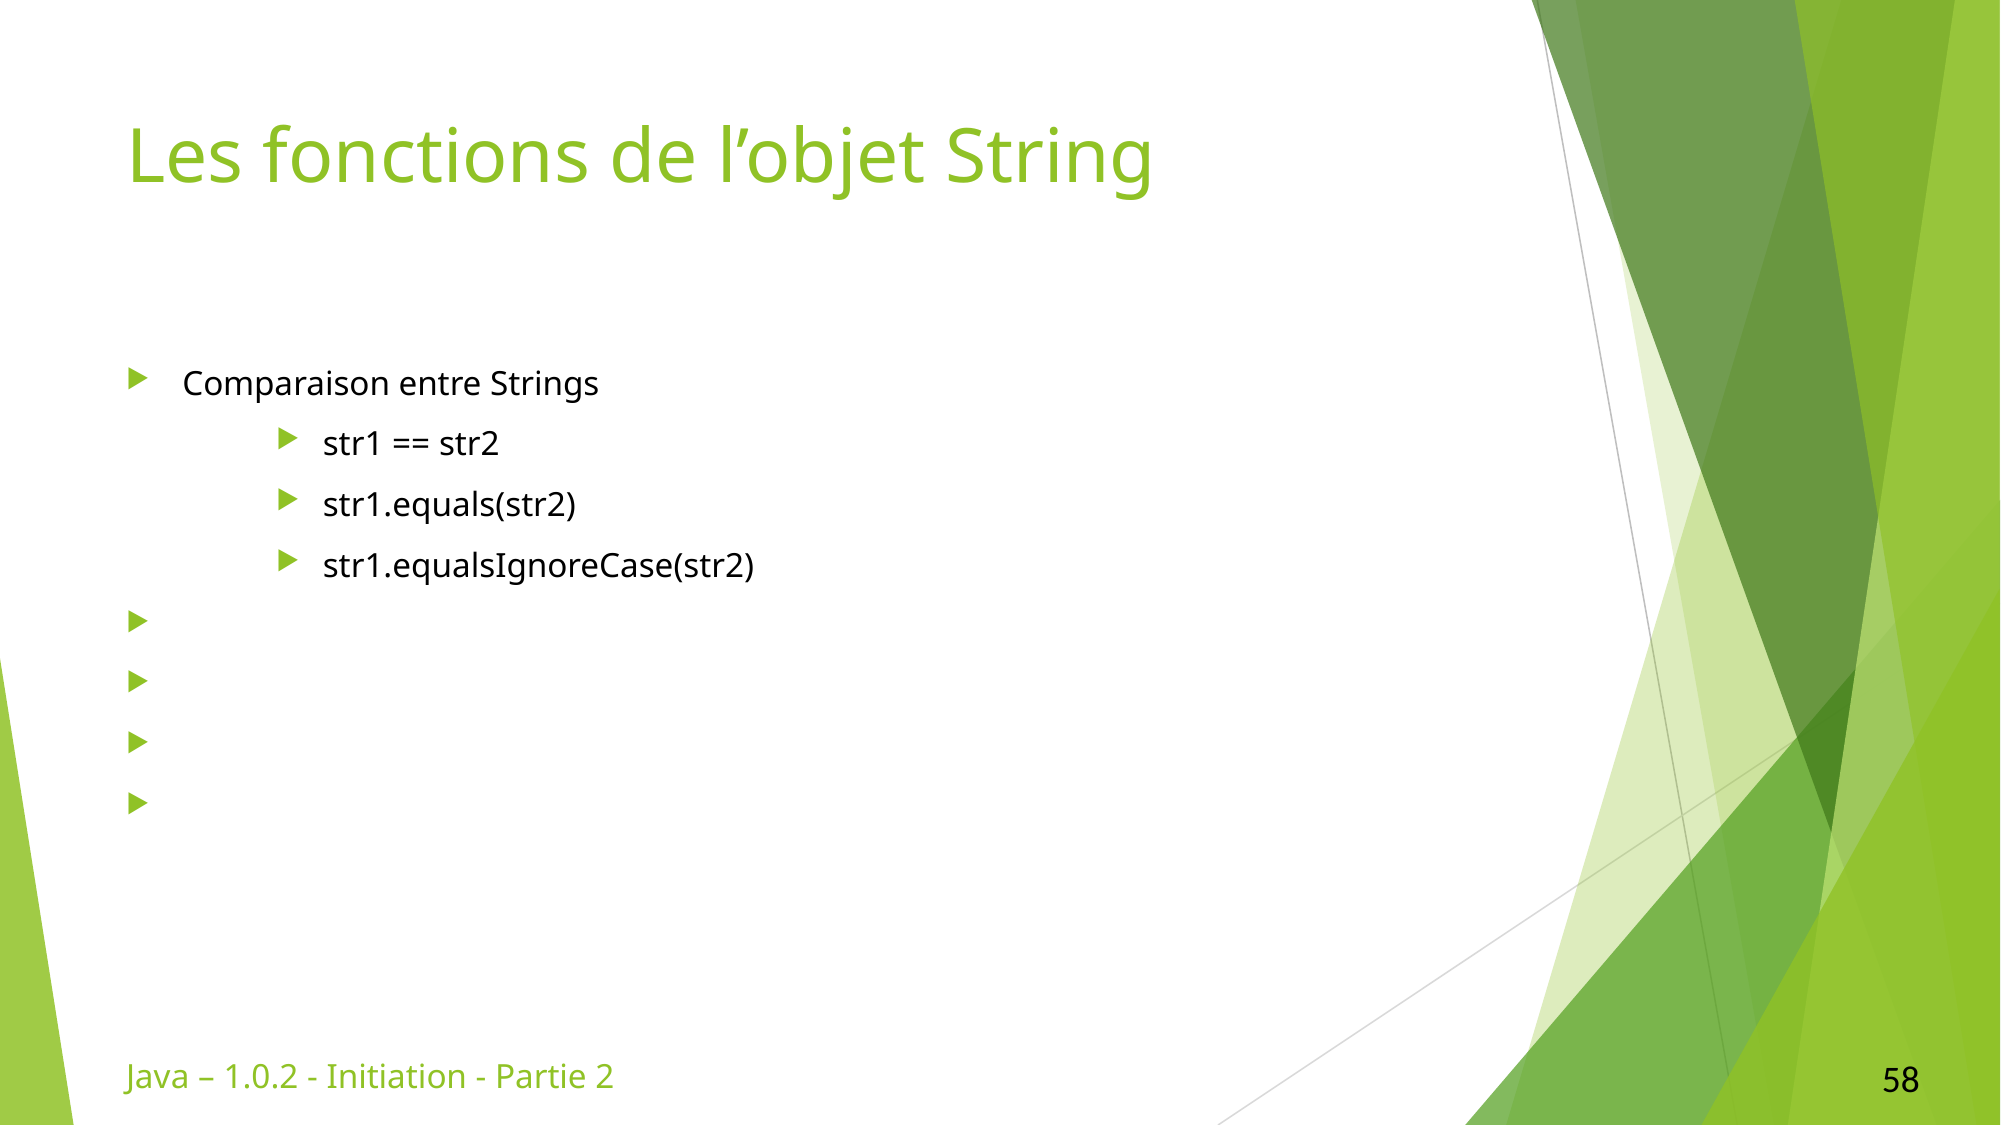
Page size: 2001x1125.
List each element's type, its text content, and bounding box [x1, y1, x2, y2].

title Les fonctions de l’objet String [111, 99, 1522, 317]
list Comparaison entre Strings str1 == str2 str1.equals(str2) str1.equalsIgnoreCase(str2) [111, 354, 1522, 992]
text_box [1866, 1047, 1979, 1108]
text_box Java – 1.0.2 - Initiation - Partie 2 [111, 1047, 1094, 1109]
